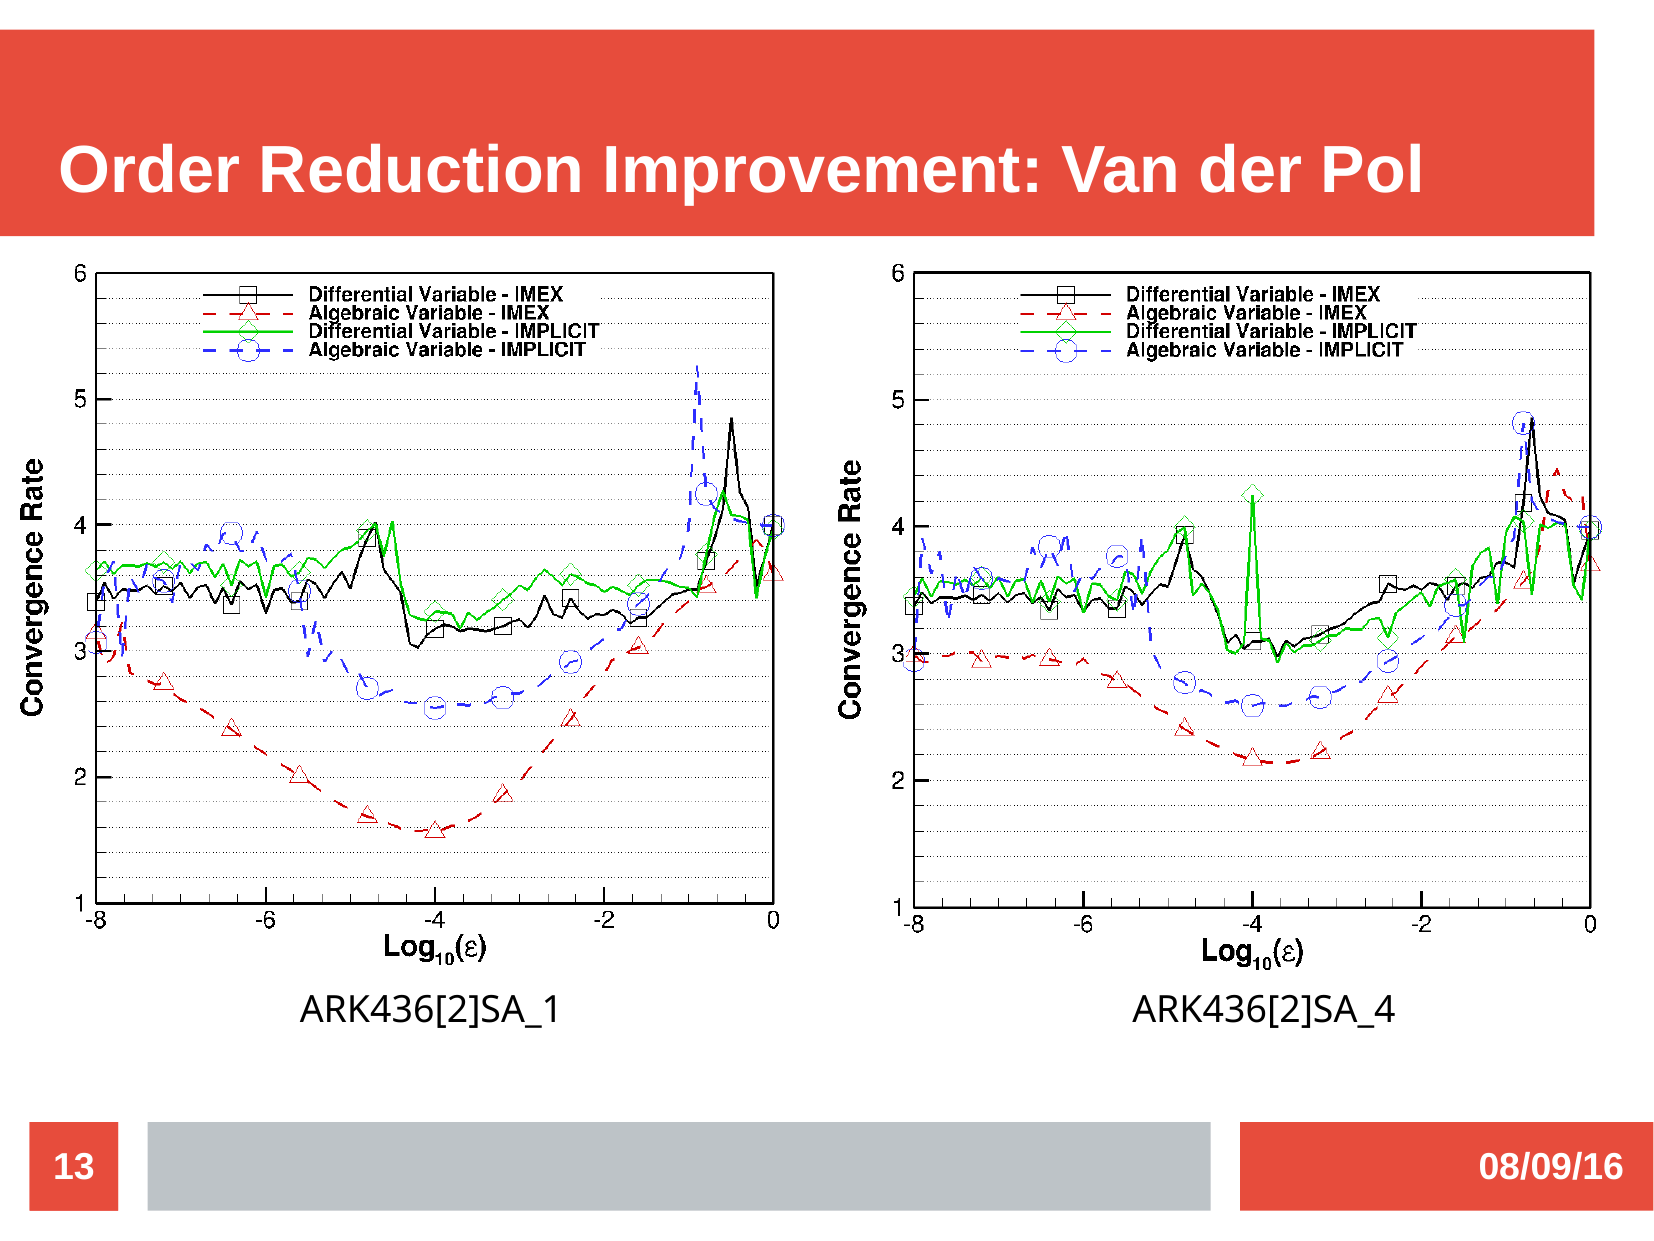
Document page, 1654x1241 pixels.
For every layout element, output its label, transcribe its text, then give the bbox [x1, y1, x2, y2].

picture [825, 255, 1606, 980]
title Order Reduction Improvement: Van der Pol [59, 59, 1595, 207]
picture [15, 255, 796, 980]
text_box ARK436[2]SA_1 [285, 975, 554, 1038]
text_box ARK436[2]SA_4 [1117, 975, 1433, 1038]
